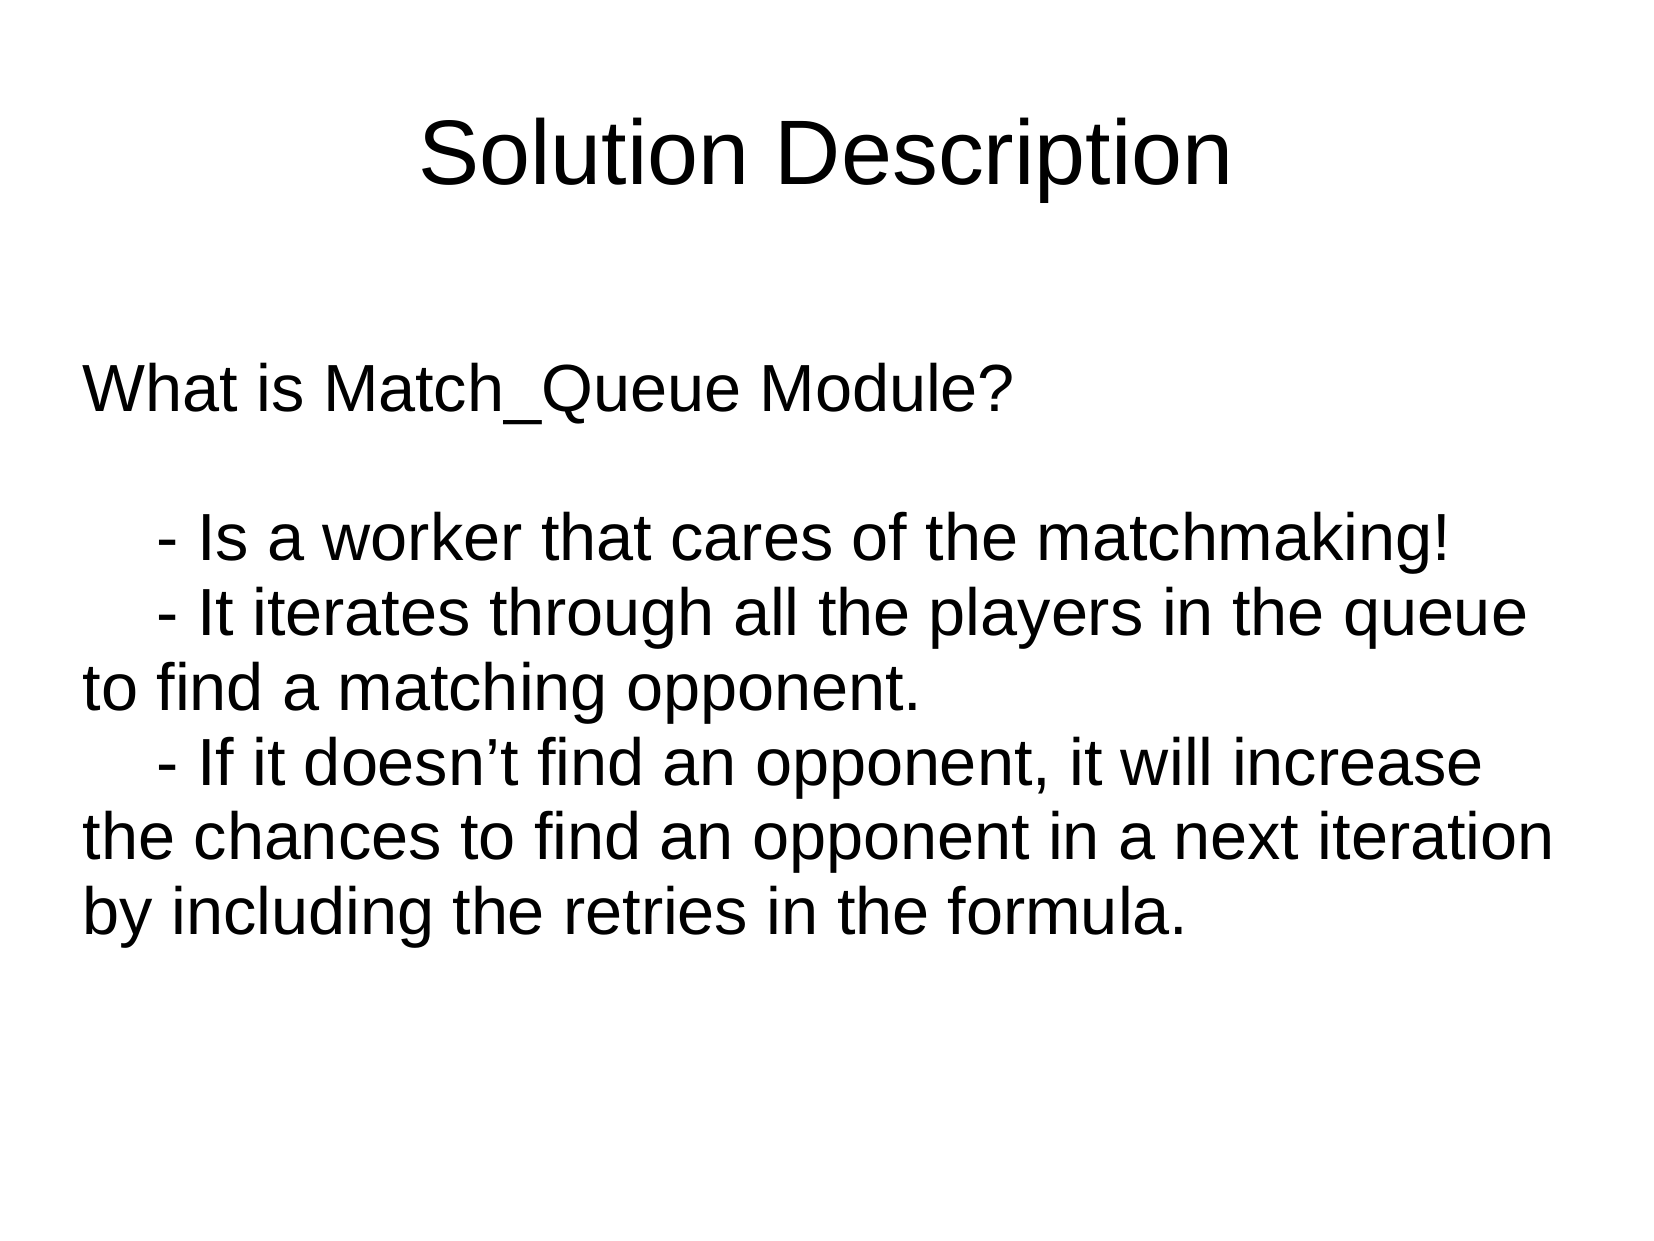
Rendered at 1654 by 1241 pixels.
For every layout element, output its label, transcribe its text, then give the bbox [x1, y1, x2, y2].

subtitle What is Match_Queue Module? - Is a worker that cares of the matchmaking! - It iterates through all the players in the queue to find a matching opponent. - If it doesn’t find an opponent, it will increase the chances to find an opponent in a next iteration by including the retries in the formula. [82, 290, 1571, 1010]
title Solution Description [82, 49, 1571, 257]
